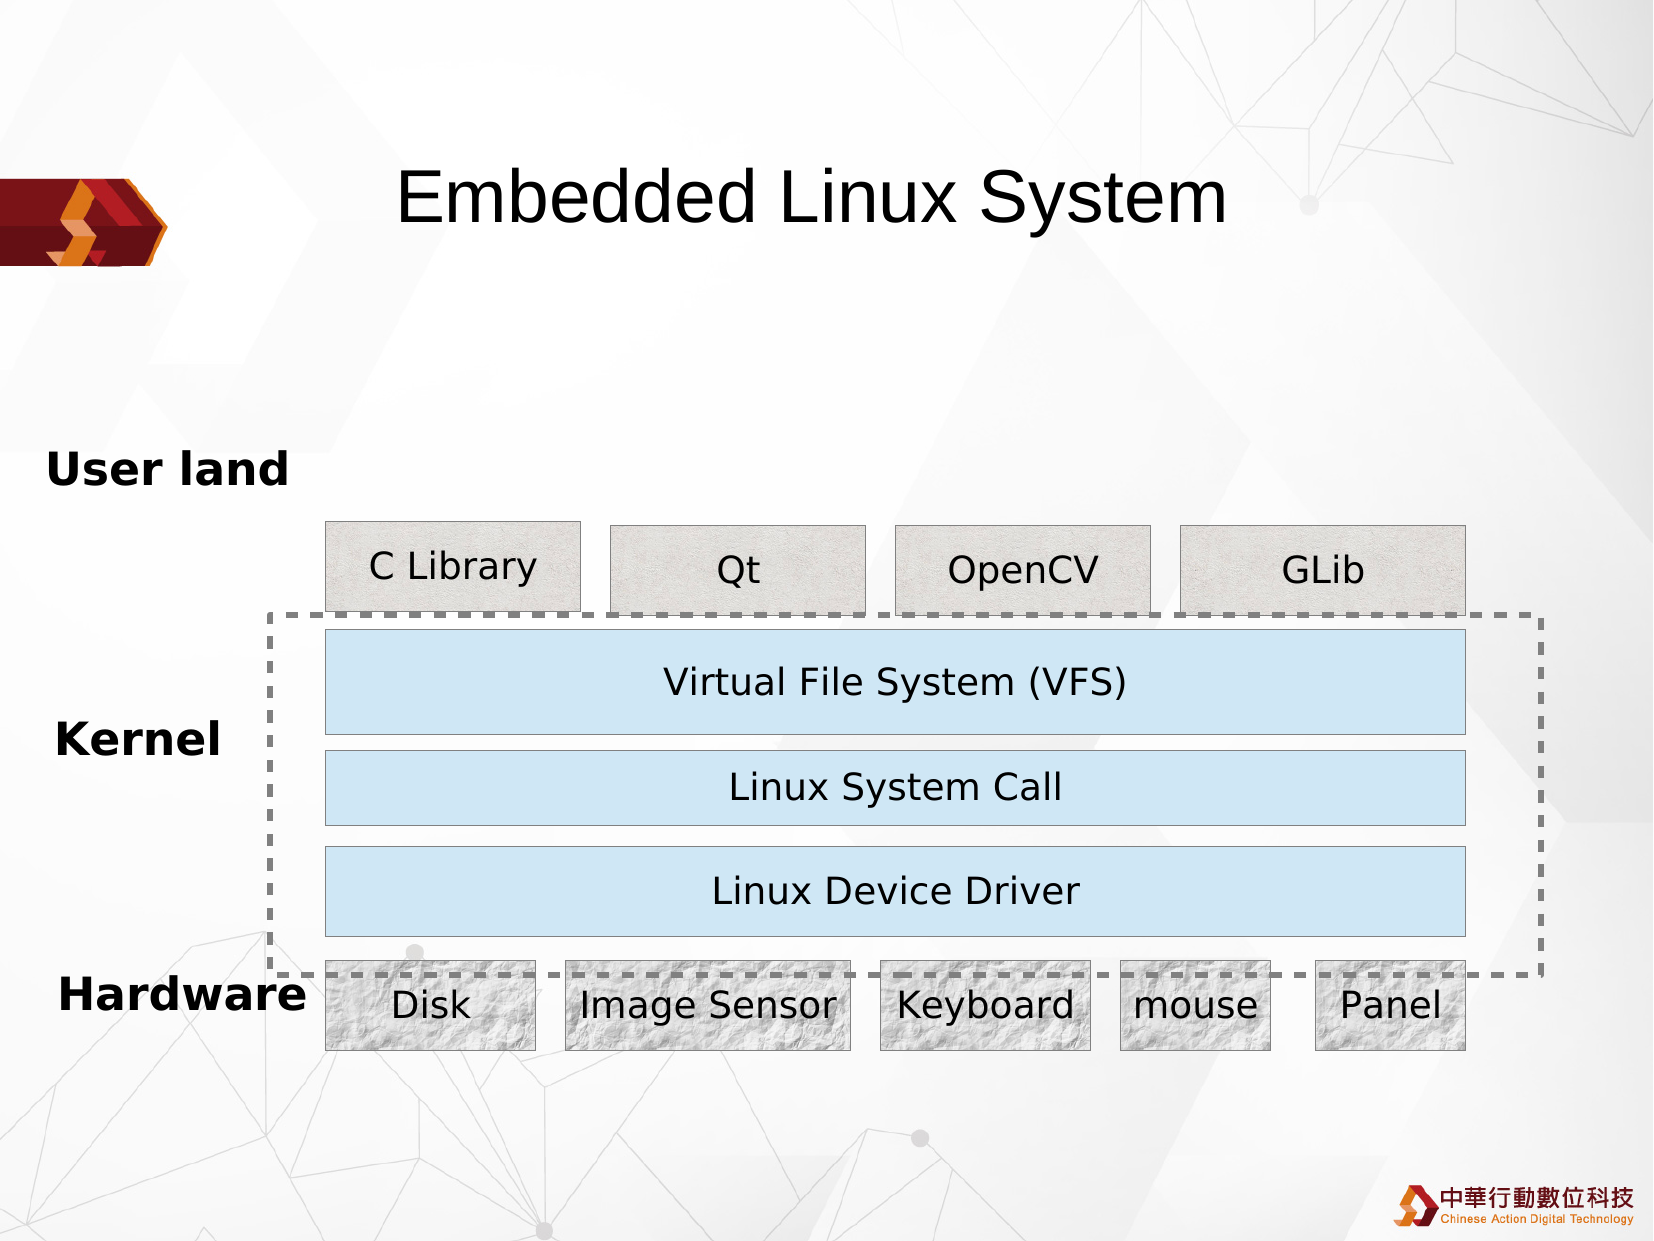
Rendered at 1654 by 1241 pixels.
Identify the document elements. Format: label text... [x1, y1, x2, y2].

text_box Kernel [39, 705, 250, 781]
text_box Keyboard [880, 960, 1091, 1051]
picture [0, 0, 1654, 1241]
text_box Hardware [42, 960, 324, 1084]
text_box Panel [1315, 960, 1466, 1051]
title Embedded Linux System [118, 112, 1506, 281]
text_box Disk [325, 960, 536, 1051]
text_box Linux Device Driver [325, 846, 1466, 937]
text_box User land [30, 435, 316, 511]
text_box GLib [1180, 525, 1466, 616]
text_box Qt [610, 525, 866, 616]
text_box Virtual File System (VFS) [325, 629, 1466, 735]
text_box Linux System Call [325, 750, 1466, 826]
text_box OpenCV [895, 525, 1151, 616]
text_box Image Sensor [565, 960, 851, 1051]
text_box C Library [325, 521, 581, 612]
text_box mouse [1120, 960, 1271, 1051]
